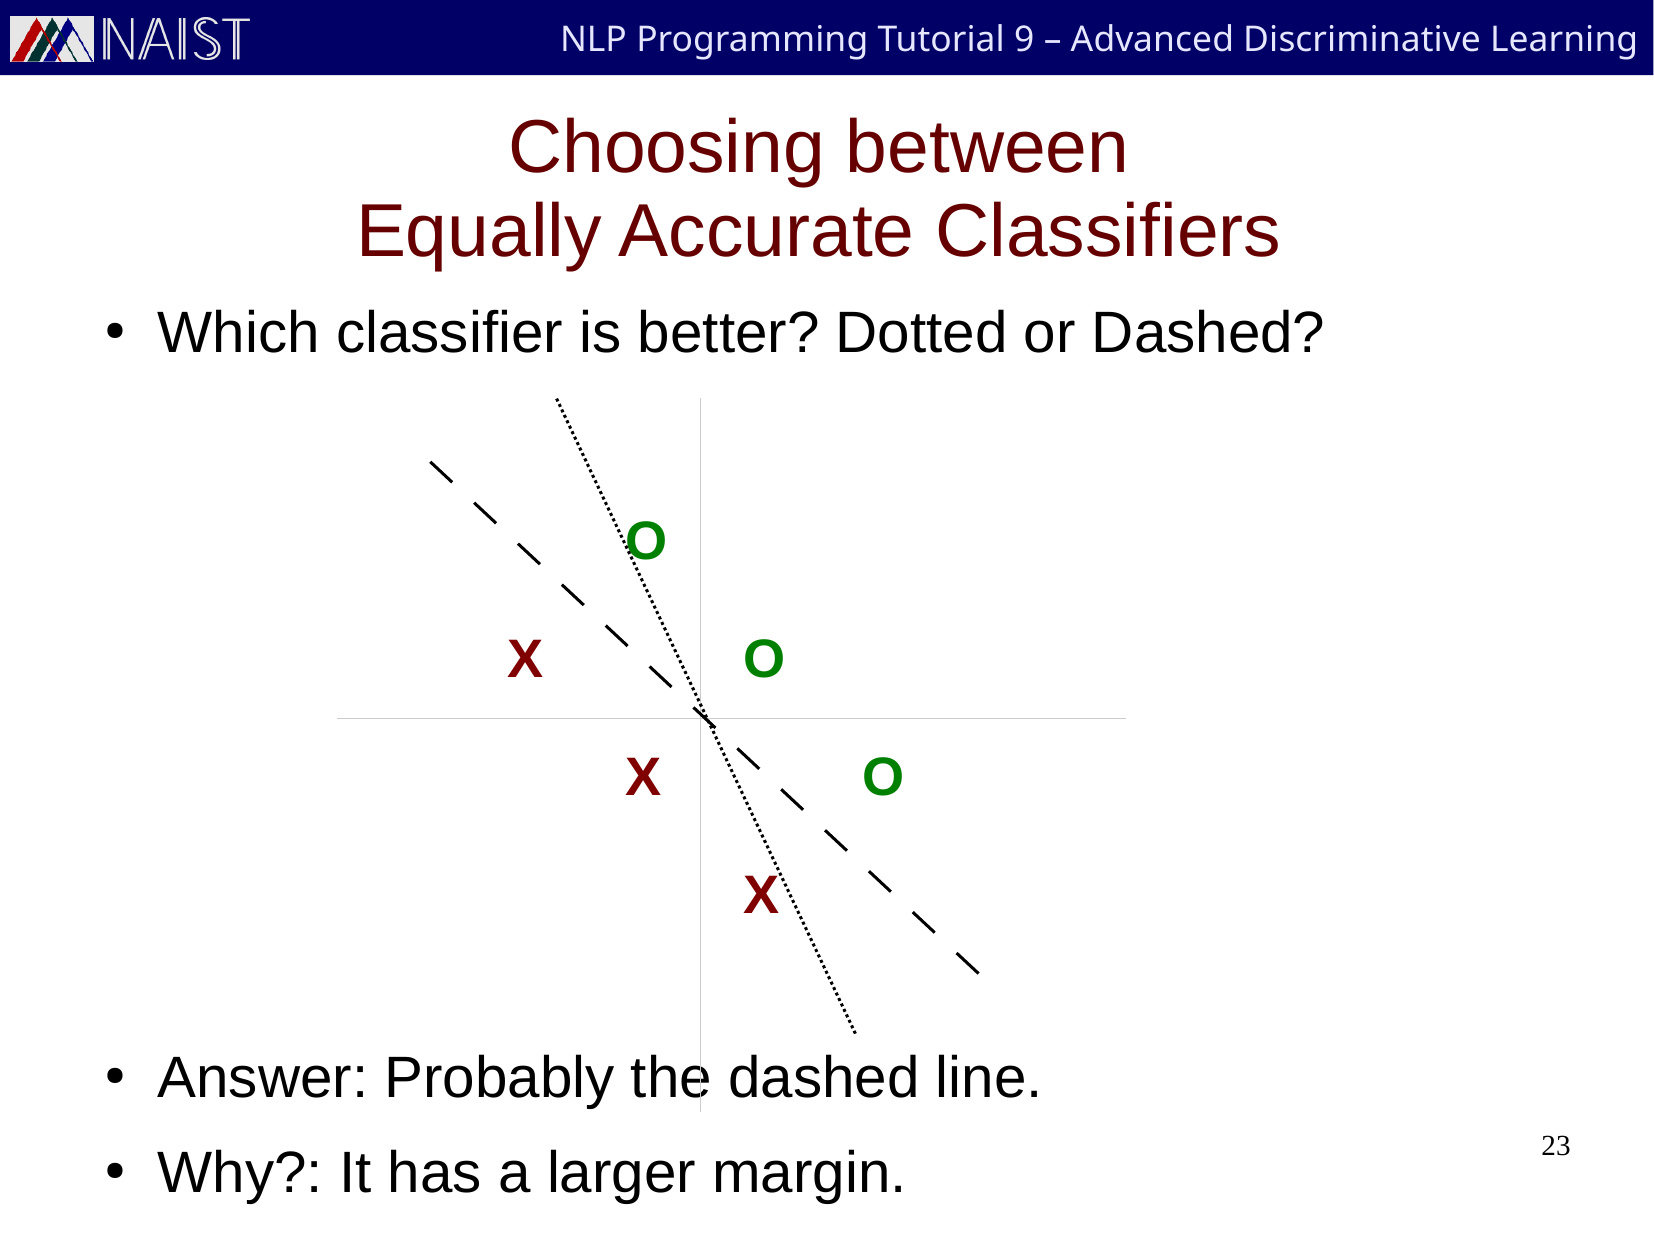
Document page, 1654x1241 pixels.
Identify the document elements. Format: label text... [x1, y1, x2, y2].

picture [102, 17, 251, 60]
picture [10, 16, 94, 62]
text_box O [611, 503, 683, 579]
text_box X [729, 857, 796, 942]
text_box O [729, 621, 802, 697]
text_box X [611, 739, 678, 815]
text_box X [492, 621, 559, 697]
title Choosing between Equally Accurate Classifiers [75, 92, 1564, 285]
text_box O [847, 739, 920, 815]
list Which classifier is better? Dotted or Dashed? Answer: Probably the dashed line. Why?: It has a larger margin. [86, 300, 1576, 1205]
